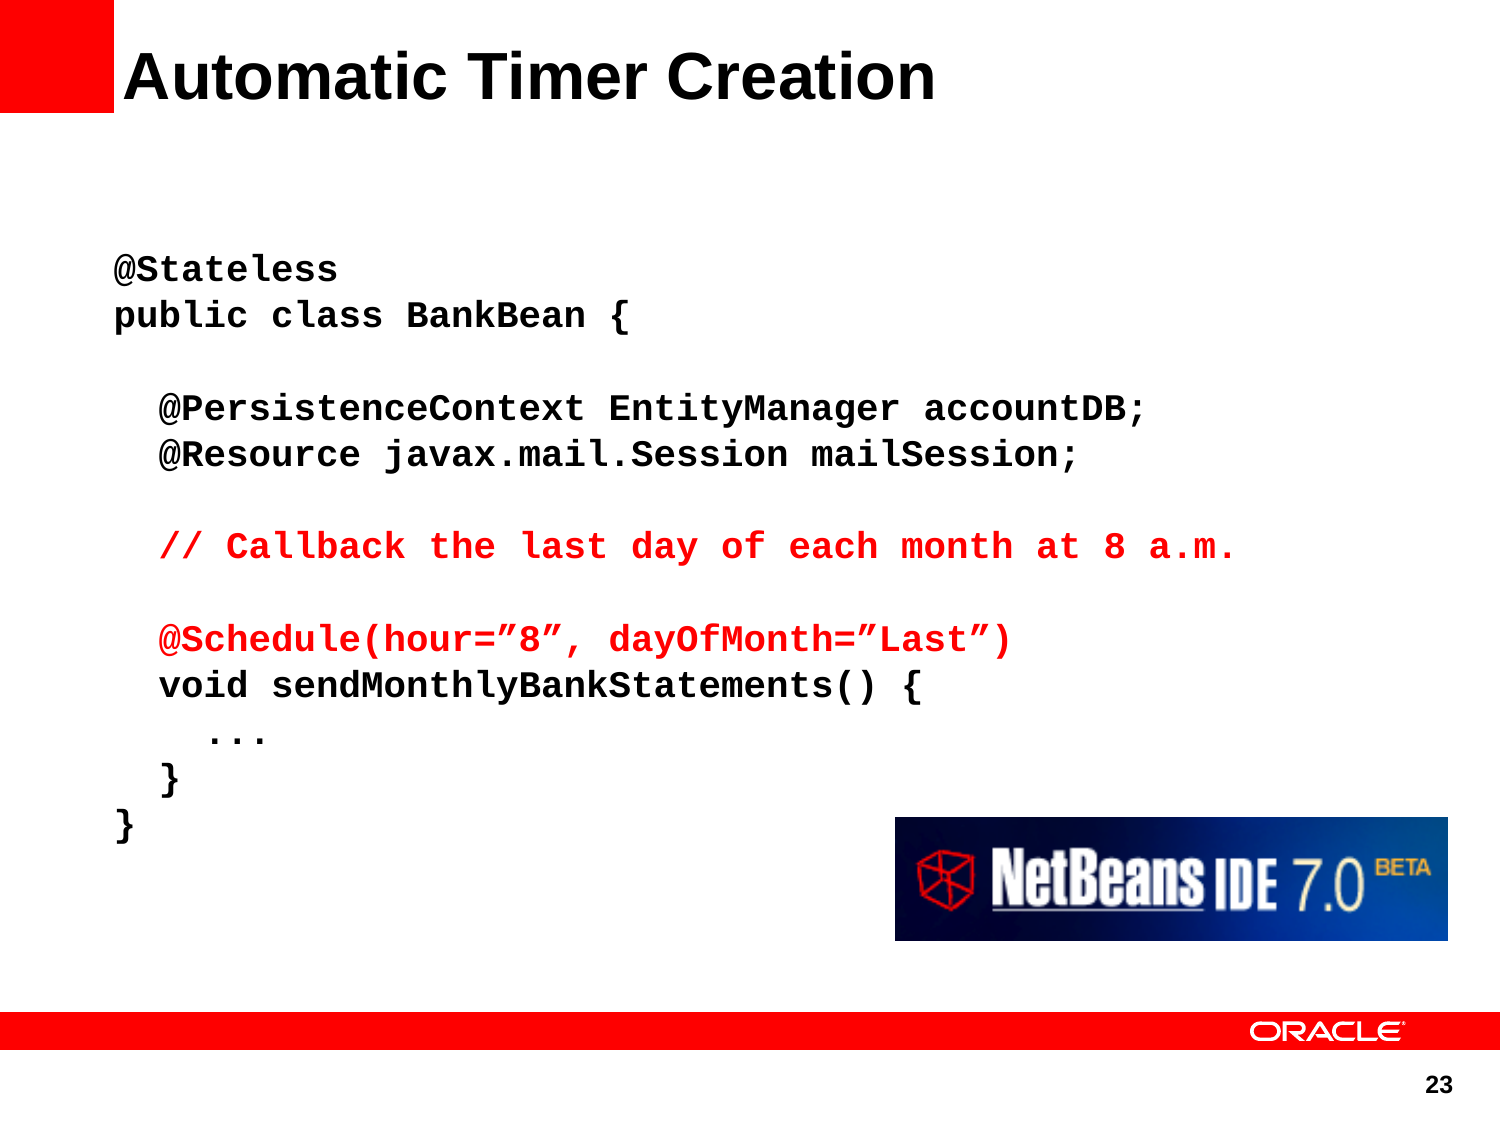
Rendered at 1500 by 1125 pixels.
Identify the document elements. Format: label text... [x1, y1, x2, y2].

picture [0, 1012, 1500, 1050]
picture [895, 817, 1448, 941]
title Automatic Timer Creation [122, 39, 1382, 188]
text_box @Stateless public class BankBean { @PersistenceContext EntityManager accountDB; @Resource javax.mail.Session mailSession; // Callback the last day of each month at 8 a.m. @Schedule(hour=”8”, dayOfMonth=”Last”) void sendMonthlyBankStatements() { ... } } [113, 242, 1299, 867]
picture [0, 0, 114, 113]
